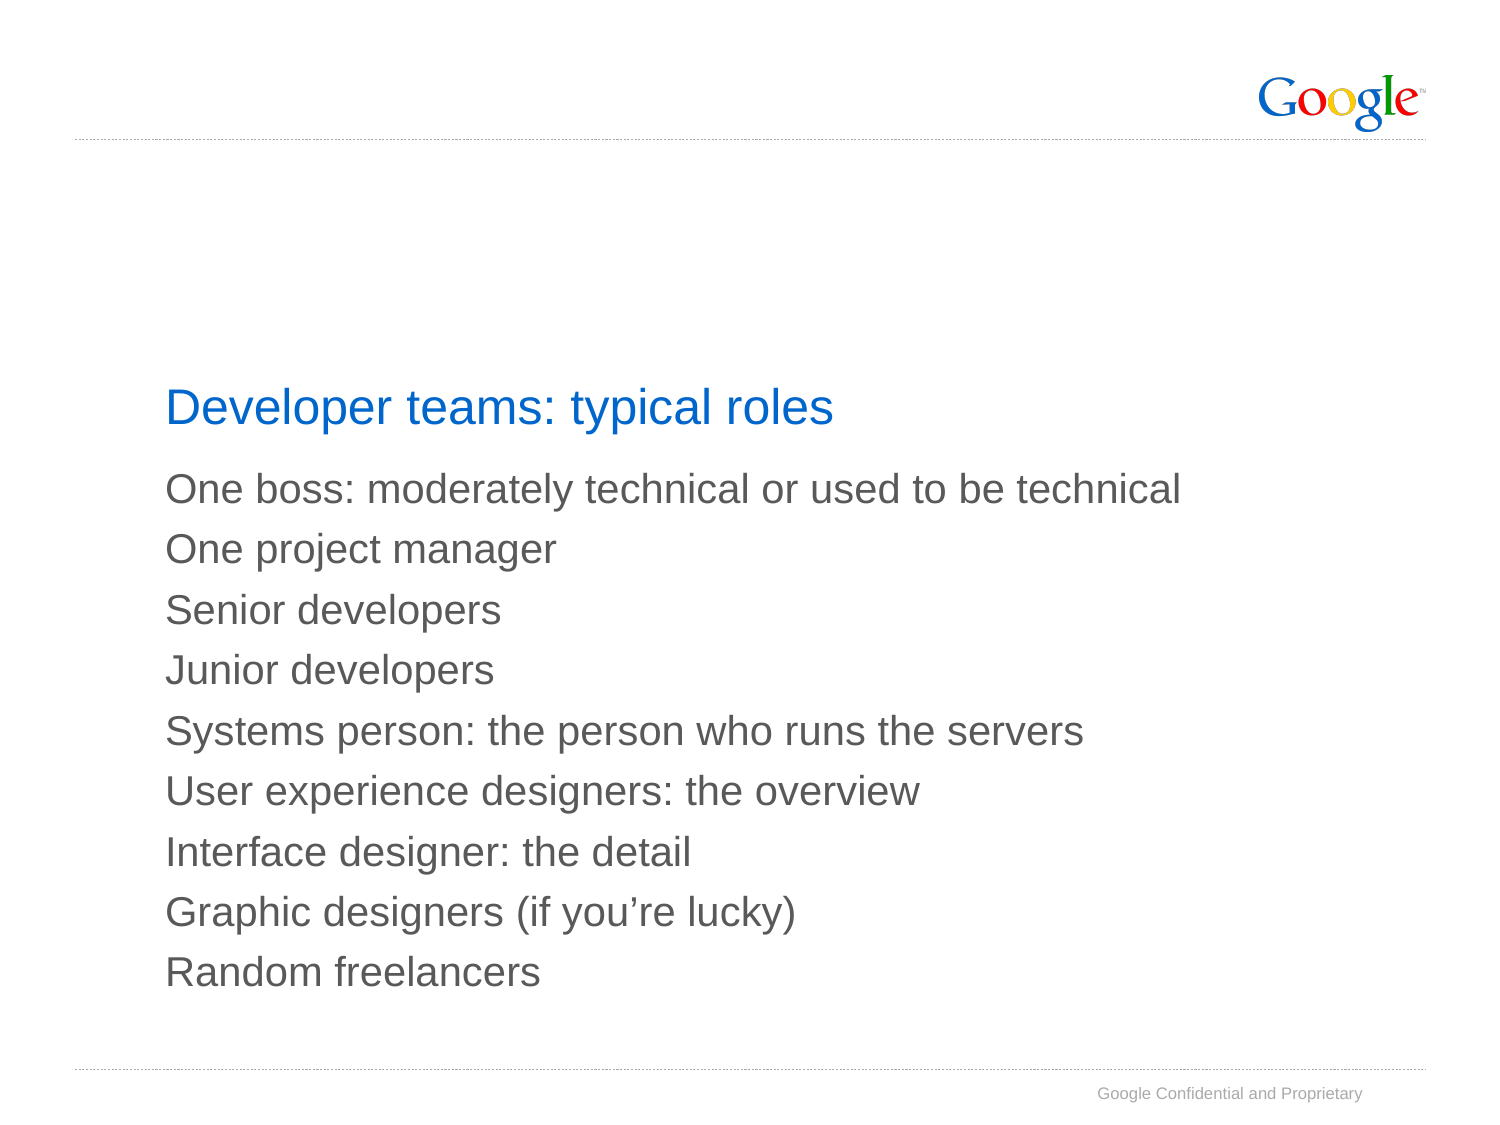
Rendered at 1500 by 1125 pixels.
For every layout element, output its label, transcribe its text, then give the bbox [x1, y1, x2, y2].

list One boss: moderately technical or used to be technical One project manager Senior developers Junior developers Systems person: the person who runs the servers User experience designers: the overview Interface designer: the detail Graphic designers (if you’re lucky) Random freelancers [150, 454, 1351, 1035]
title Developer teams: typical roles [150, 253, 1351, 443]
picture [1259, 75, 1426, 132]
